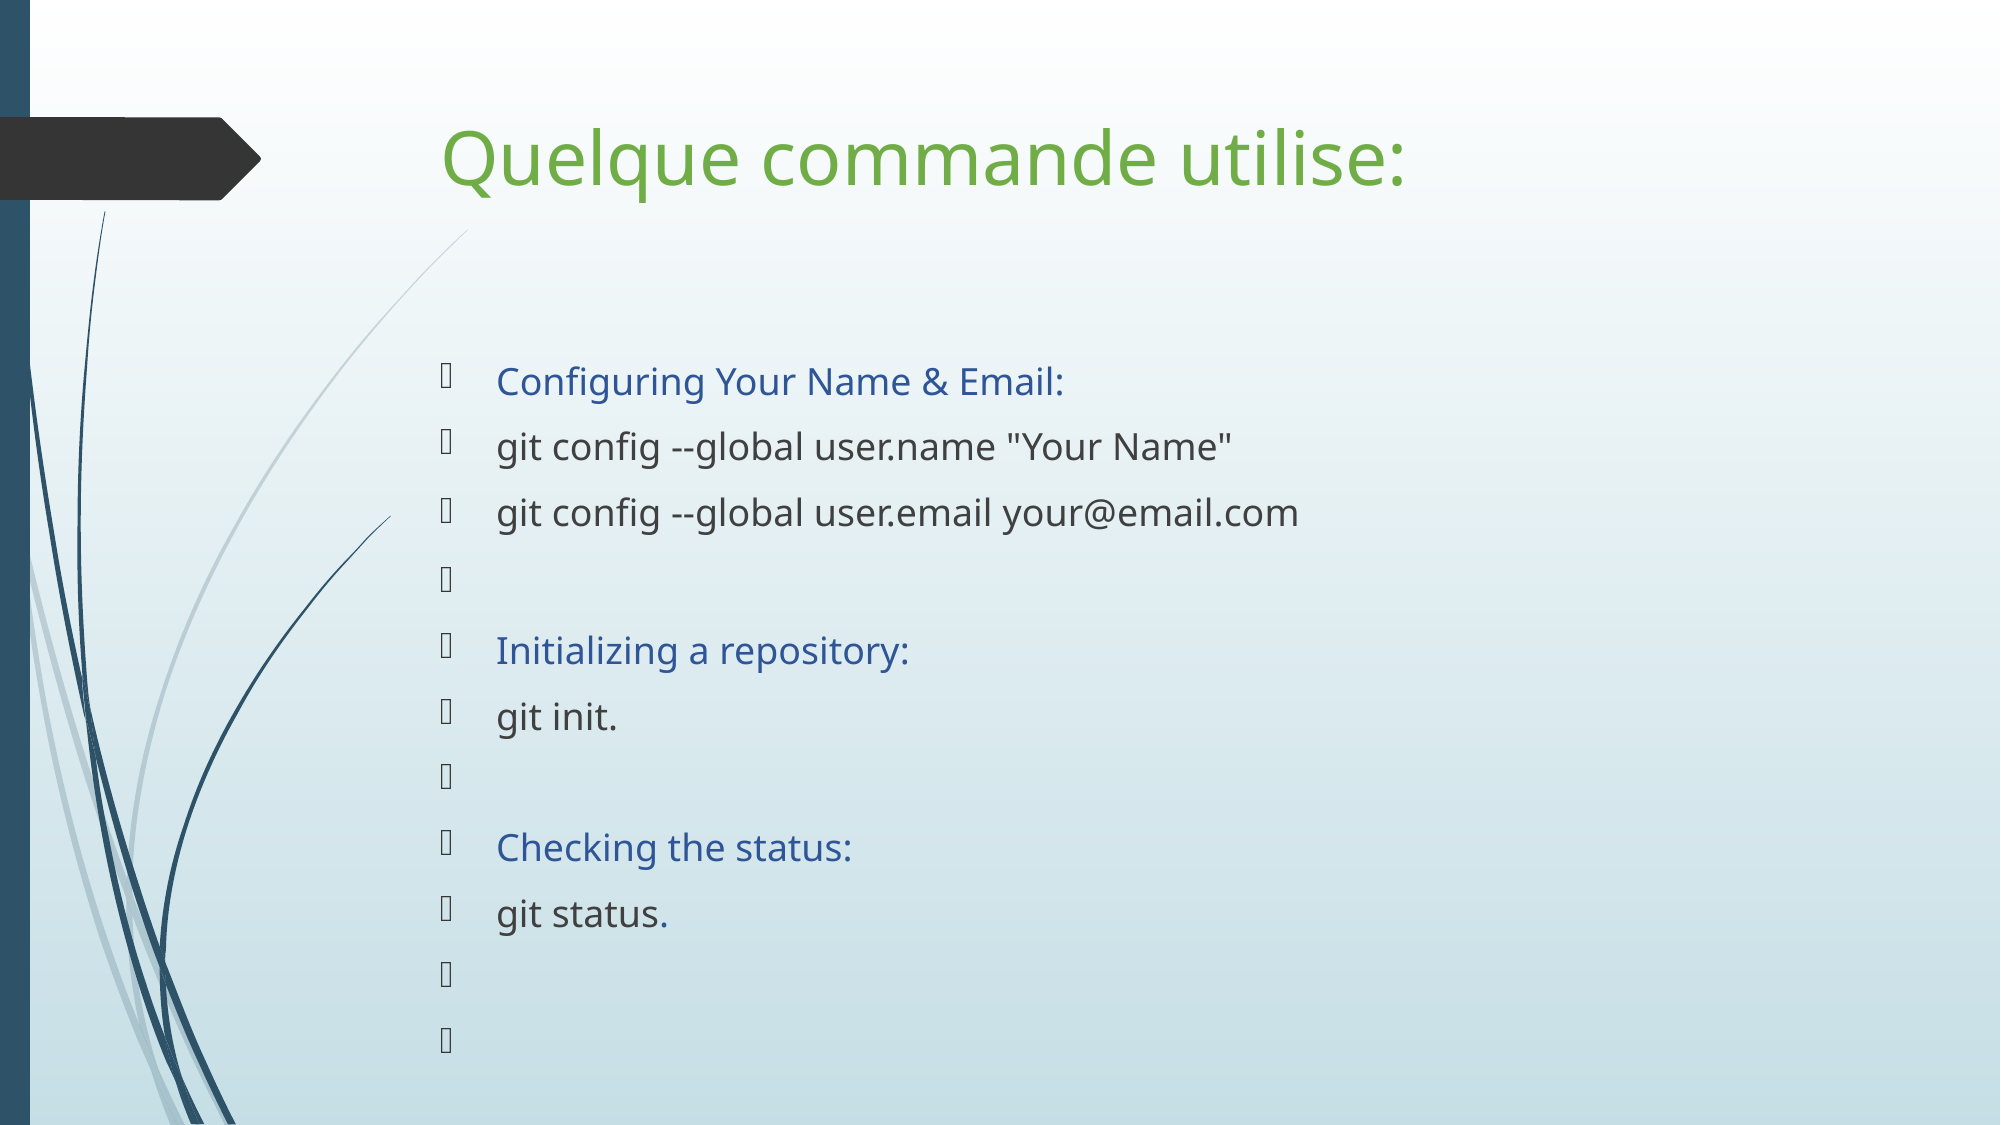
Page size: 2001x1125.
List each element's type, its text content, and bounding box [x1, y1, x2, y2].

list Configuring Your Name & Email: git config --global user.name "Your Name" git config --global user.email your@email.com Initializing a repository: git init. Checking the status: git status. [424, 350, 1888, 970]
title Quelque commande utilise: [425, 102, 1888, 313]
